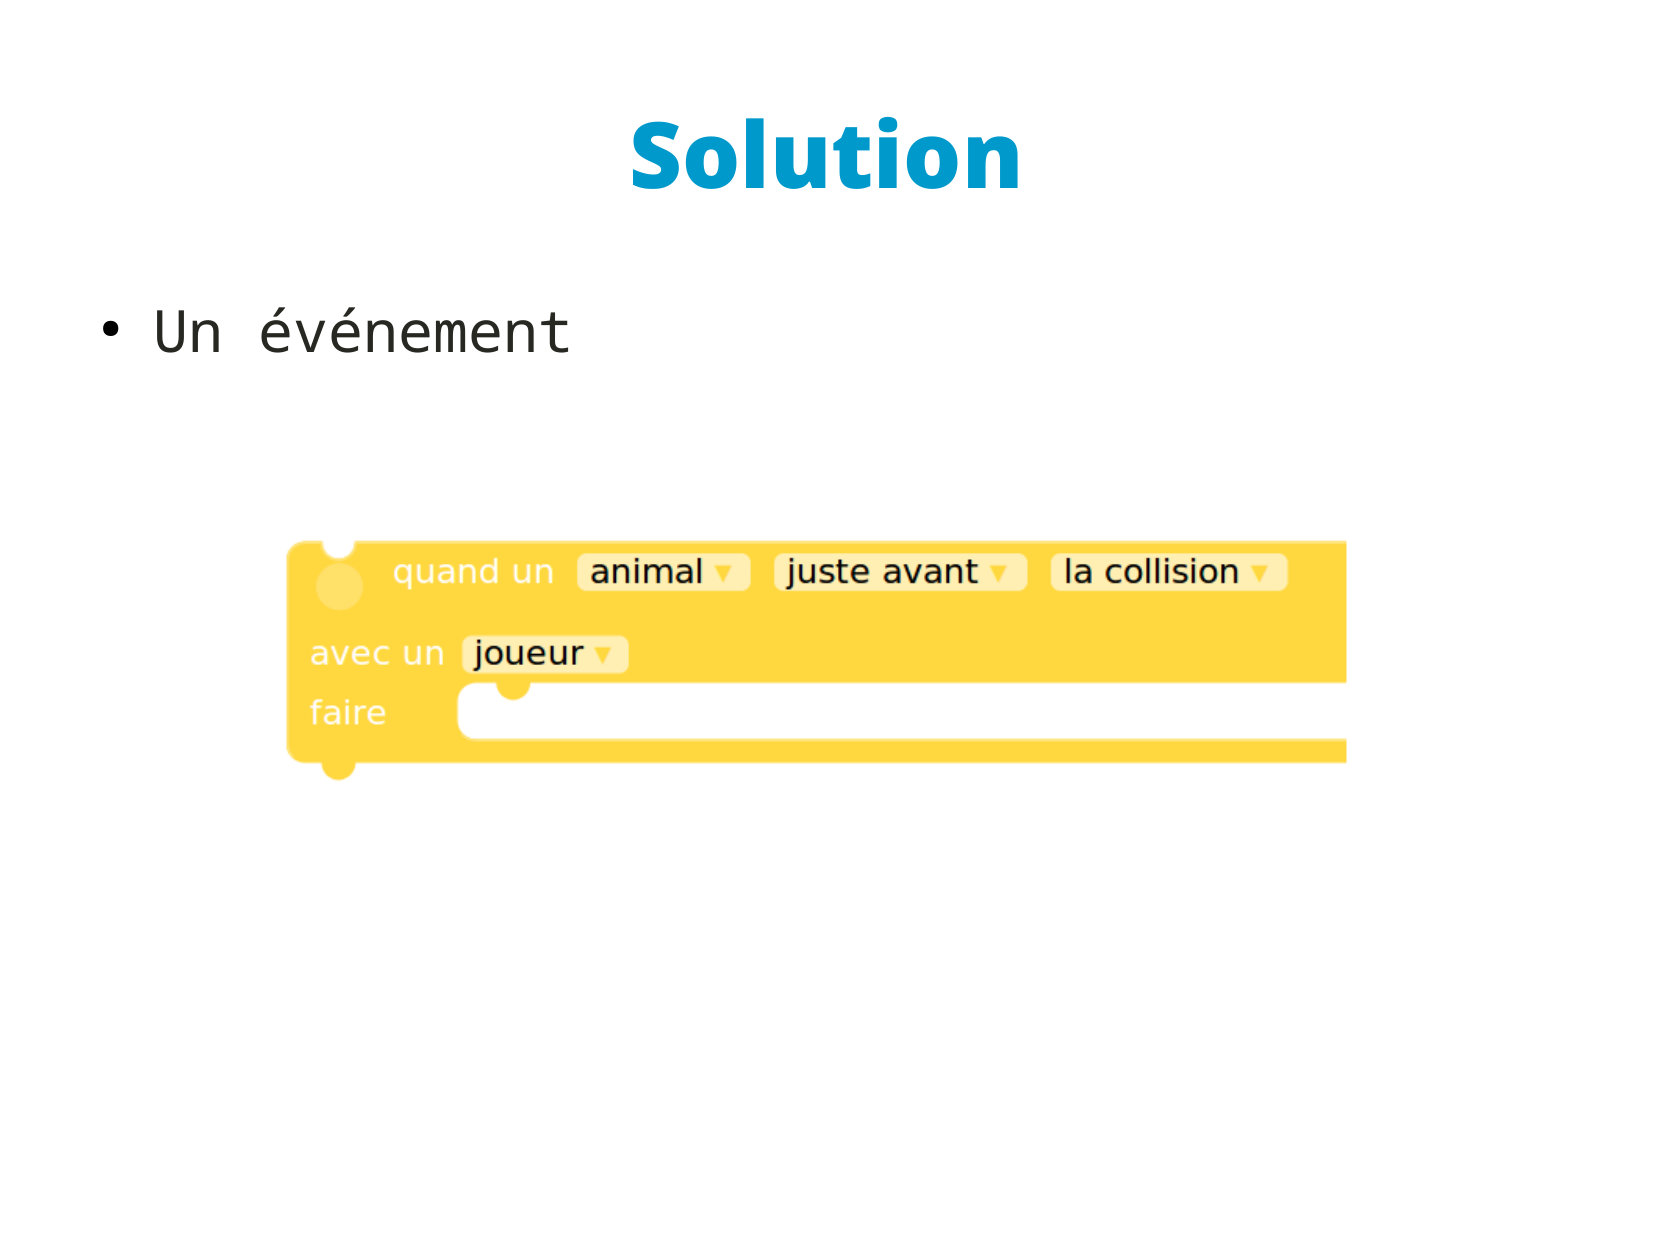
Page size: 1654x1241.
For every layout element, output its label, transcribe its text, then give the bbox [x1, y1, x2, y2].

title Solution [82, 49, 1571, 257]
picture [271, 519, 1378, 800]
list Un événement [82, 290, 1571, 1010]
